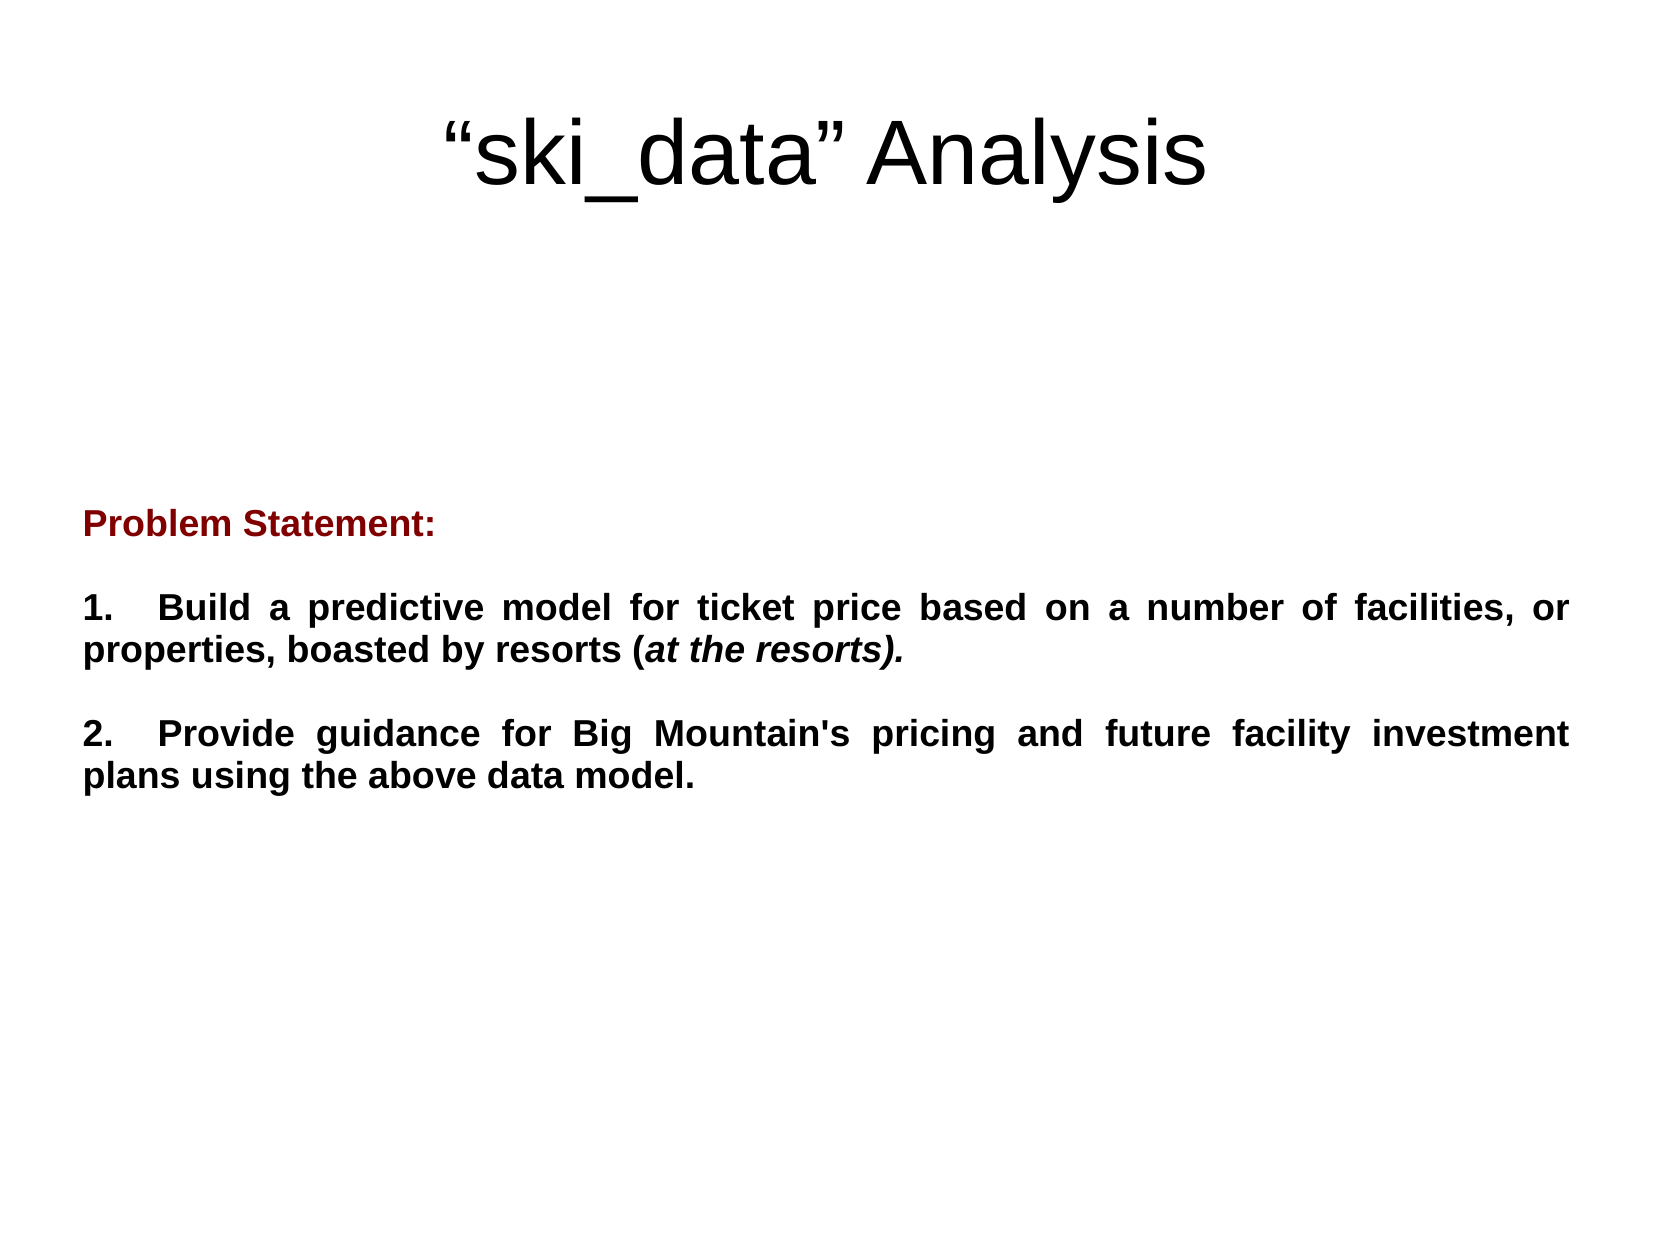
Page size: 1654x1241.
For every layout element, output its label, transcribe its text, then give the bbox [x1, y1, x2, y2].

title “ski_data” Analysis [82, 49, 1571, 257]
subtitle Problem Statement: 1. Build a predictive model for ticket price based on a number of facilities, or properties, boasted by resorts (at the resorts). 2. Provide guidance for Big Mountain's pricing and future facility investment plans using the above data model. [82, 290, 1571, 1010]
